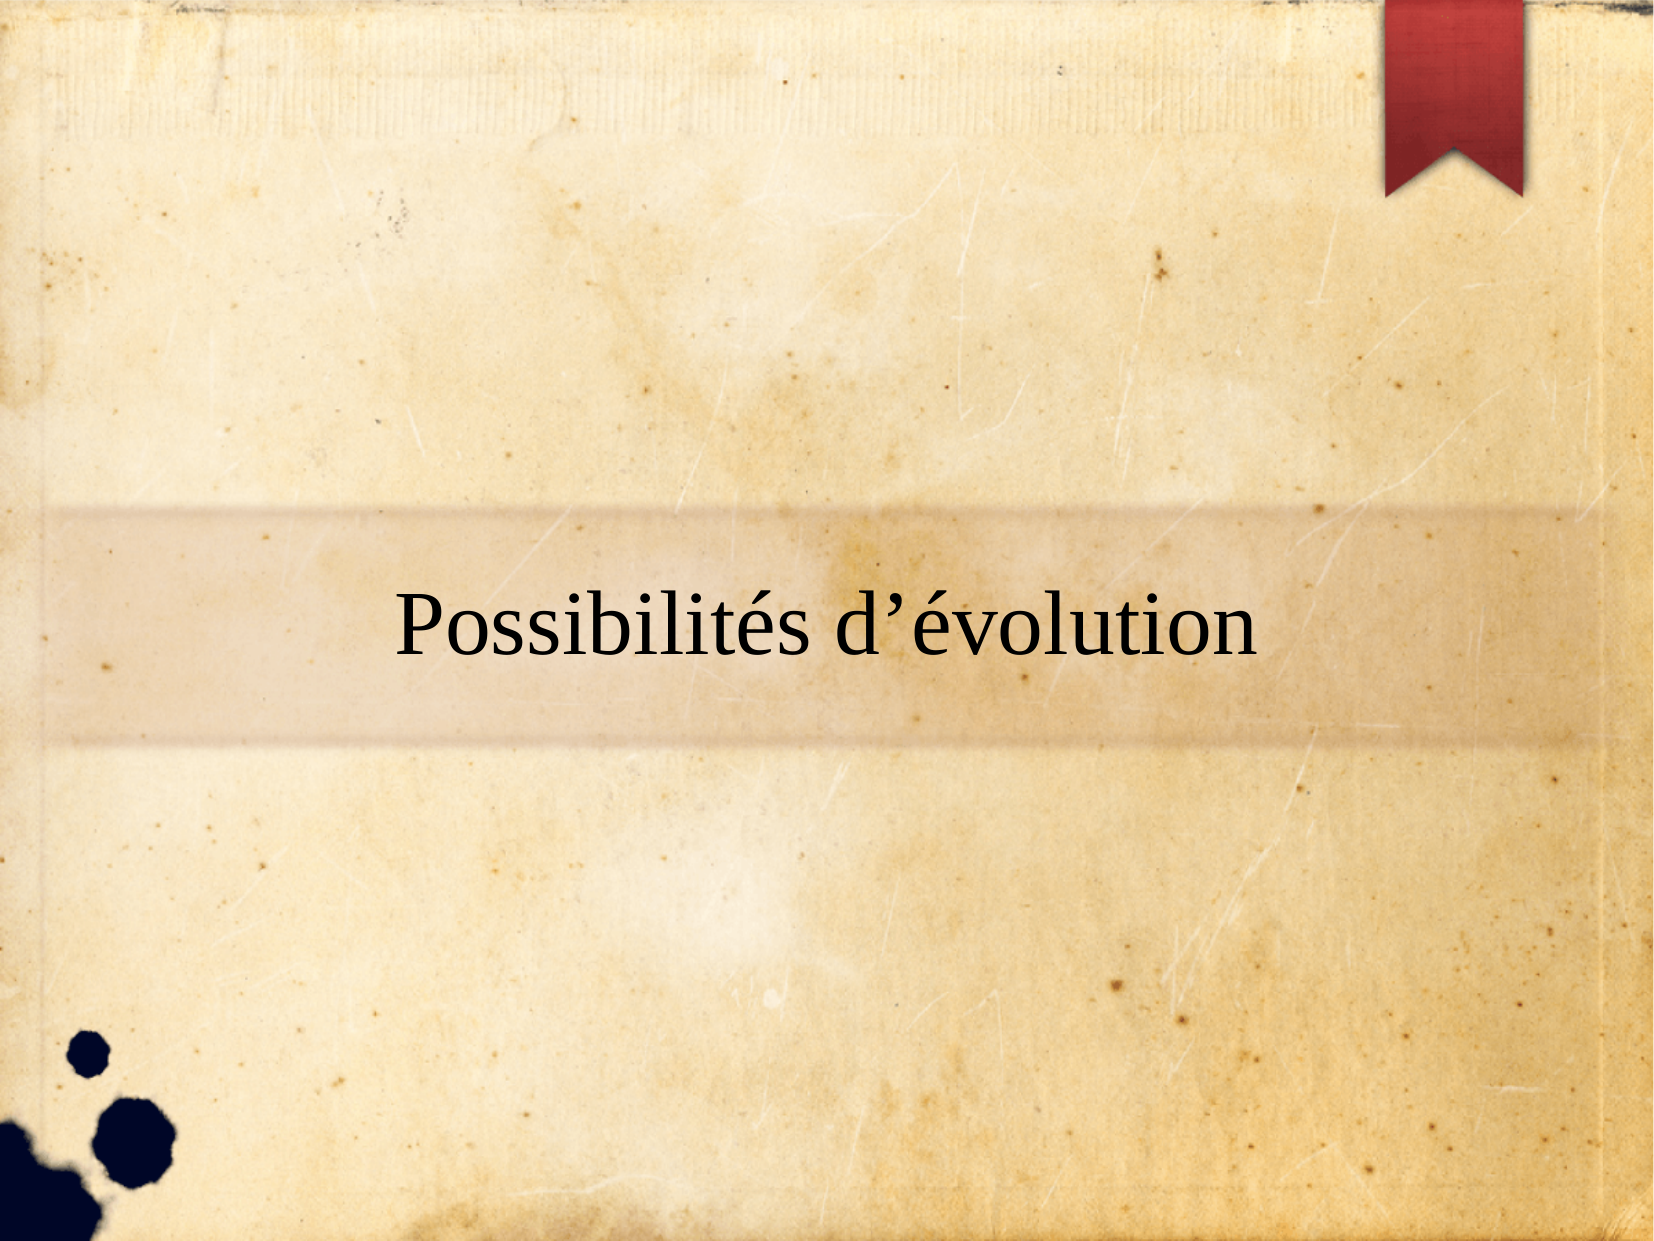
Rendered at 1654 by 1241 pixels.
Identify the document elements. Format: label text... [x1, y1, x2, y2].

title Possibilités d’évolution [82, 519, 1571, 727]
picture [0, 0, 1654, 1241]
